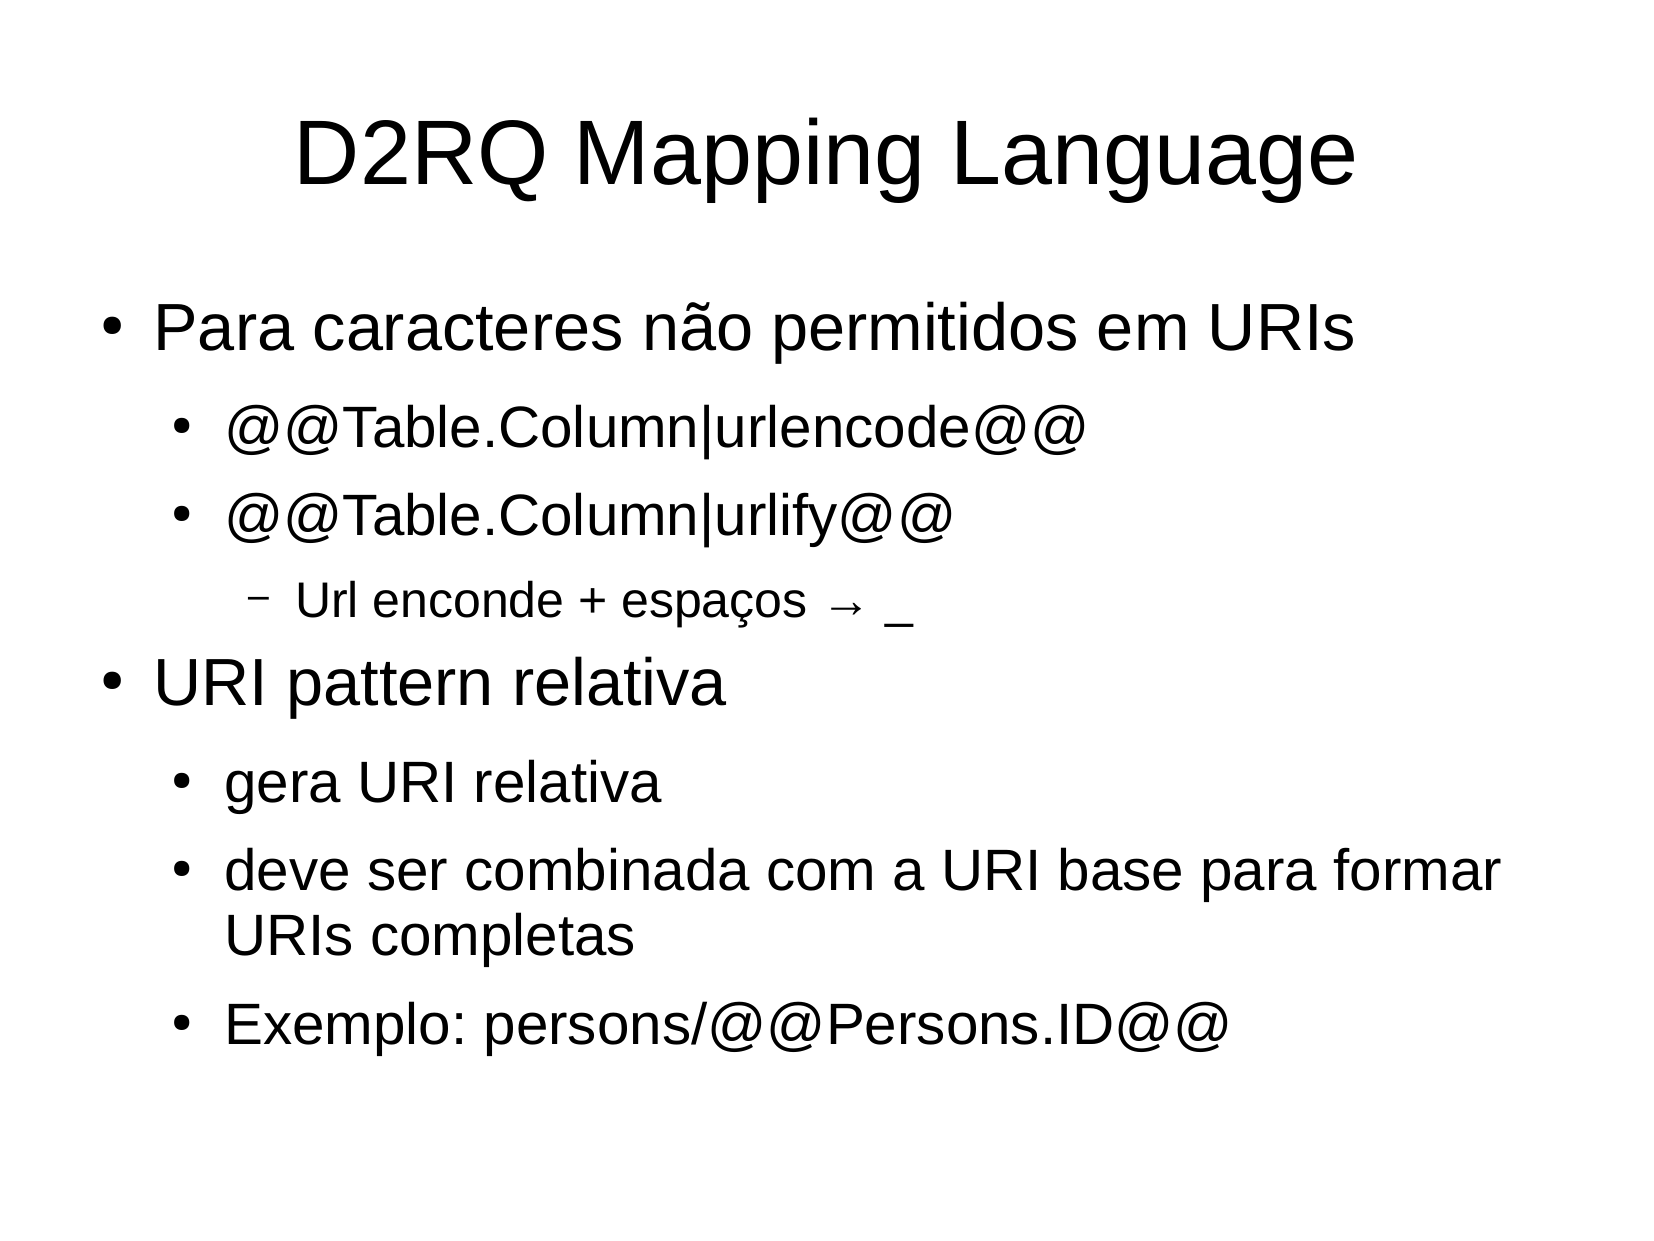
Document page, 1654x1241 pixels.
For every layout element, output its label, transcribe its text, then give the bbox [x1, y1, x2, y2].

title D2RQ Mapping Language [82, 56, 1571, 250]
list Para caracteres não permitidos em URIs @@Table.Column|urlencode@@ @@Table.Column|urlify@@ Url enconde + espaços → _ URI pattern relativa gera URI relativa deve ser combinada com a URI base para formar URIs completas Exemplo: persons/@@Persons.ID@@ [82, 290, 1571, 1094]
